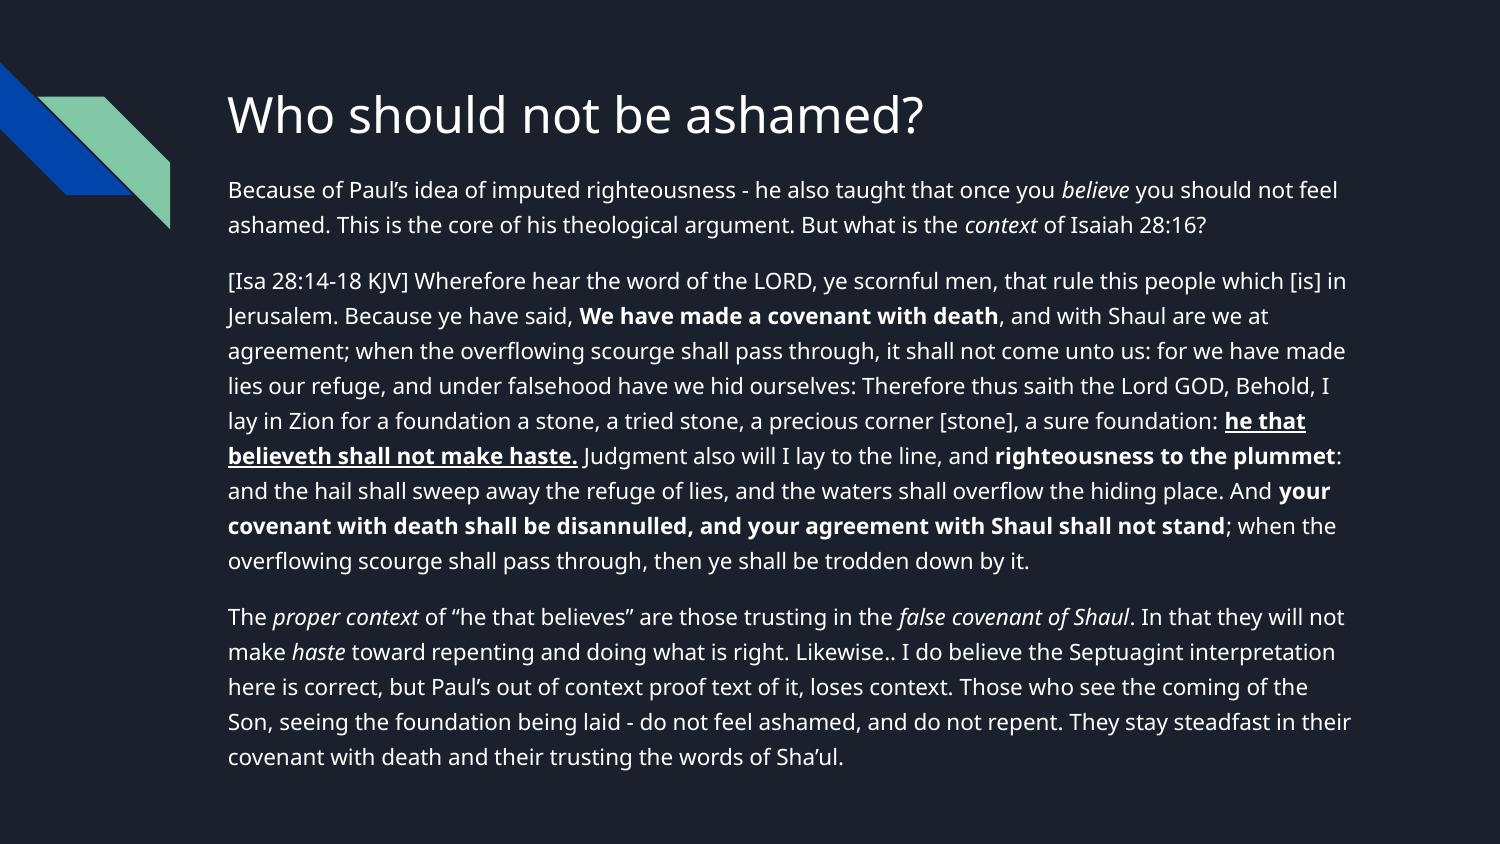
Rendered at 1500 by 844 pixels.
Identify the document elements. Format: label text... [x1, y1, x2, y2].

title Who should not be ashamed? [212, 64, 1368, 155]
list Because of Paul’s idea of imputed righteousness - he also taught that once you believe you should not feel ashamed. This is the core of his theological argument. But what is the context of Isaiah 28:16? [Isa 28:14-18 KJV] Wherefore hear the word of the LORD, ye scornful men, that rule this people which [is] in Jerusalem. Because ye have said, We have made a covenant with death, and with Shaul are we at agreement; when the overflowing scourge shall pass through, it shall not come unto us: for we have made lies our refuge, and under falsehood have we hid ourselves: Therefore thus saith the Lord GOD, Behold, I lay in Zion for a foundation a stone, a tried stone, a precious corner [stone], a sure foundation: he that believeth shall not make haste. Judgment also will I lay to the line, and righteousness to the plummet: and the hail shall sweep away the refuge of lies, and the waters shall overflow the hiding place. And your covenant with death shall be disannulled, and your agreement with Shaul shall not stand; when the overflowing scourge shall pass through, then ye shall be trodden down by it. The proper context of “he that believes” are those trusting in the false covenant of Shaul. In that they will not make haste toward repenting and doing what is right. Likewise.. I do believe the Septuagint interpretation here is correct, but Paul’s out of context proof text of it, loses context. Those who see the coming of the Son, seeing the foundation being laid - do not feel ashamed, and do not repent. They stay steadfast in their covenant with death and their trusting the words of Sha’ul. [212, 155, 1368, 793]
